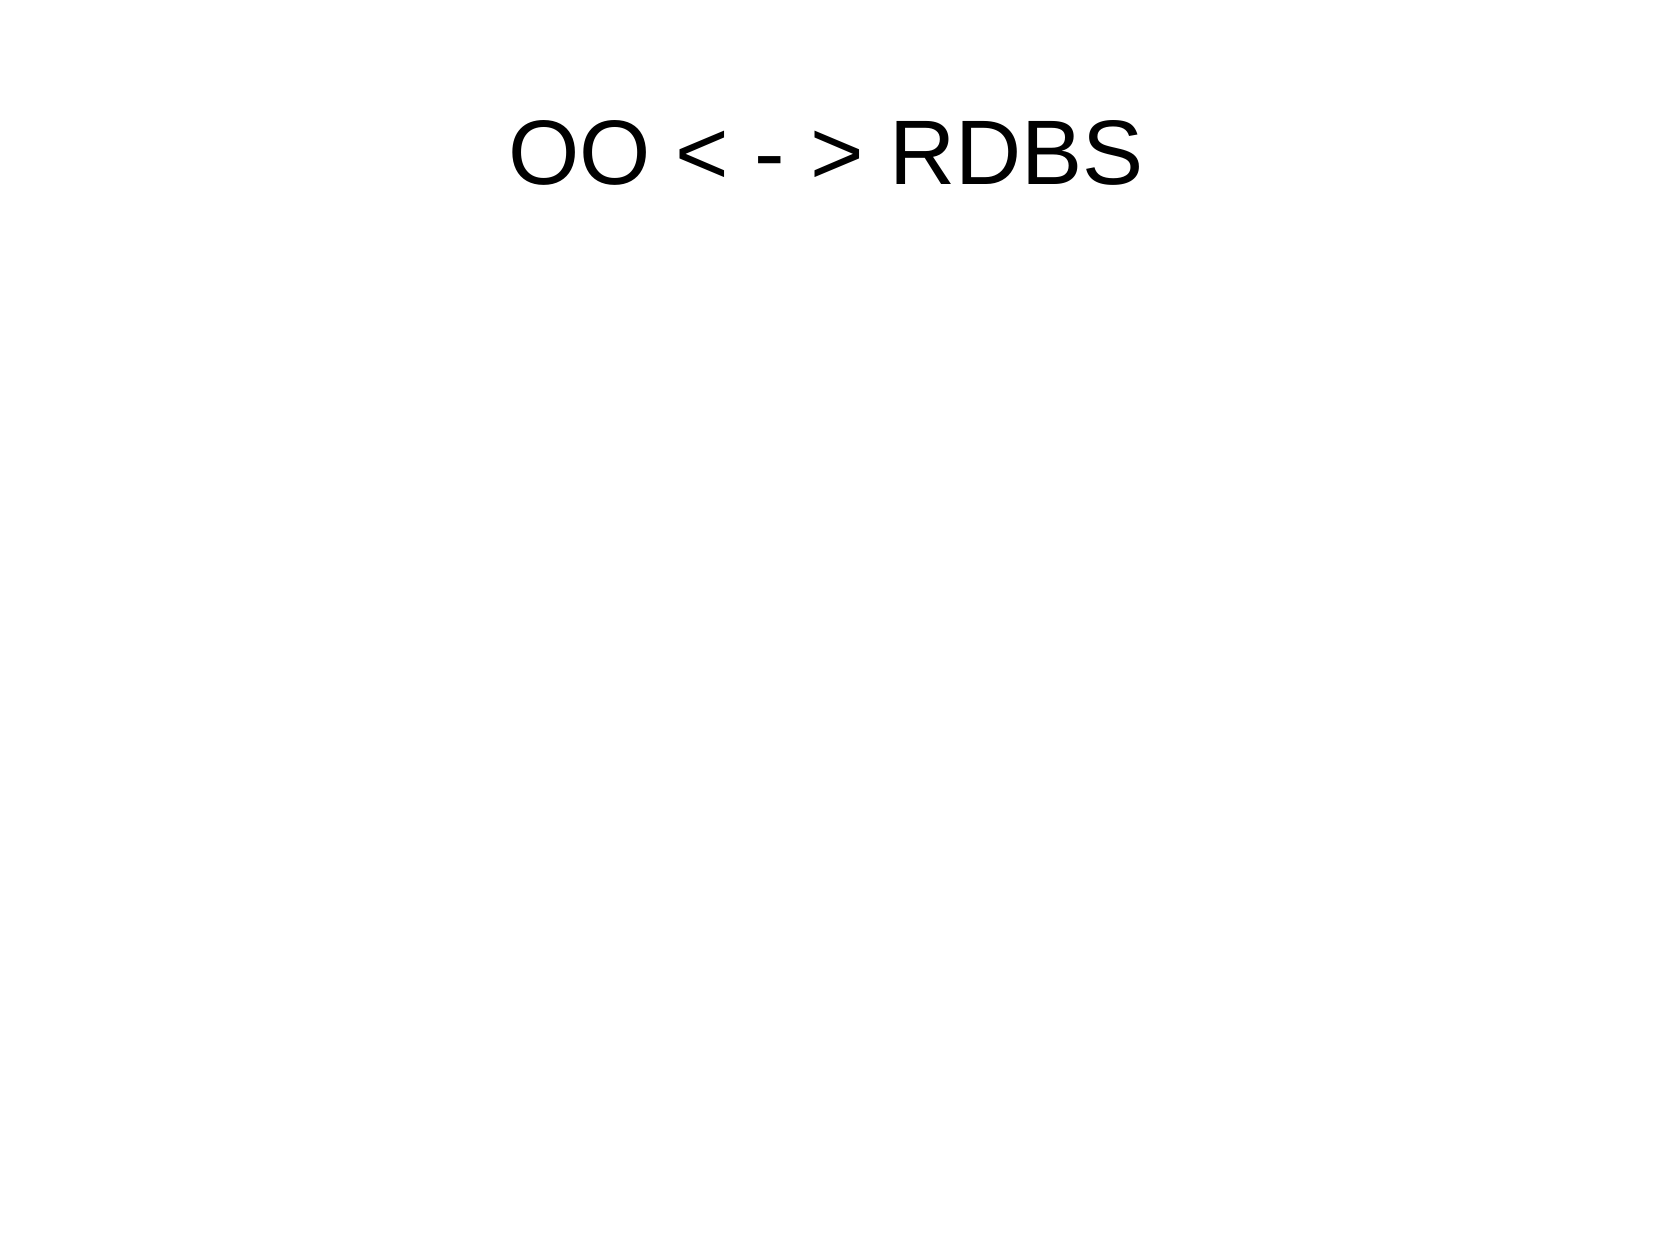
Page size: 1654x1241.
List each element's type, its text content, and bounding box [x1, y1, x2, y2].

title OO < - > RDBS [82, 49, 1571, 257]
